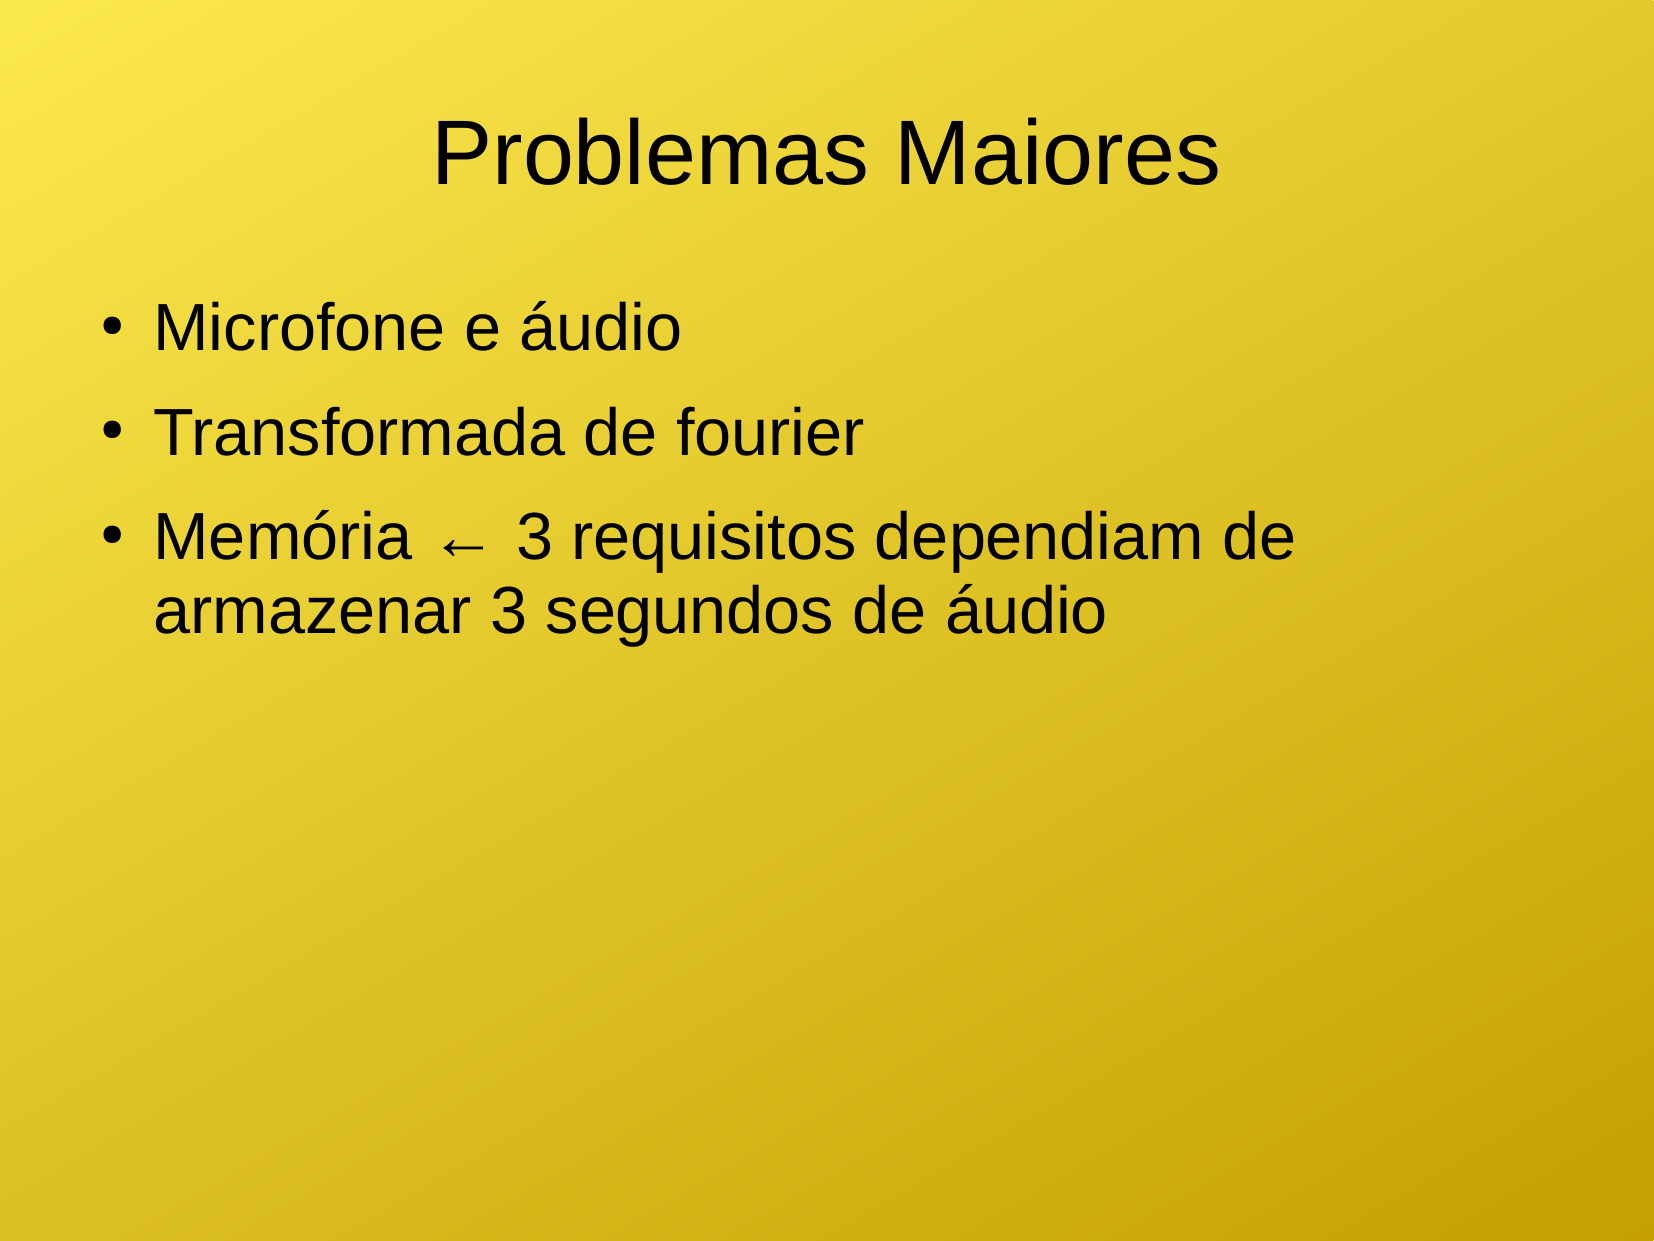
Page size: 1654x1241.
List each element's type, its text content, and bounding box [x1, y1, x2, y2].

title Problemas Maiores [82, 49, 1571, 257]
list Microfone e áudio Transformada de fourier Memória ← 3 requisitos dependiam de armazenar 3 segundos de áudio [82, 290, 1571, 1010]
